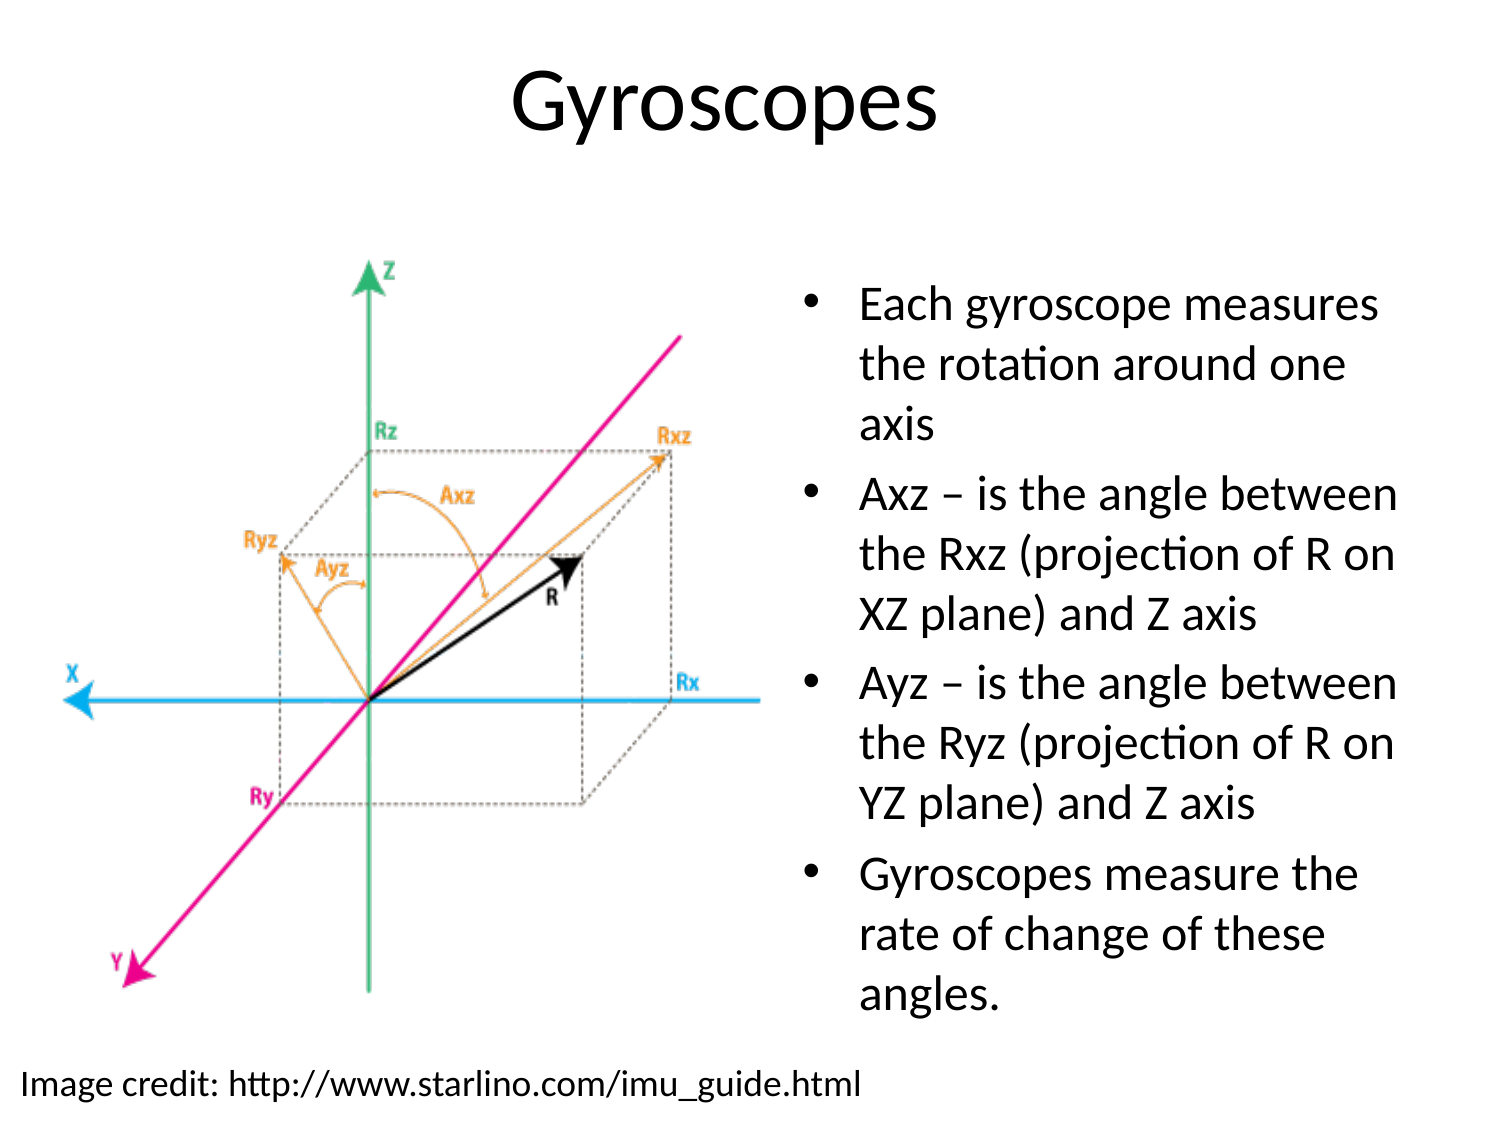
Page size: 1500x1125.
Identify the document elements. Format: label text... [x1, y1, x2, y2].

list Each gyroscope measures the rotation around one axis Axz – is the angle between the Rxz (projection of R on XZ plane) and Z axis Ayz – is the angle between the Ryz (projection of R on YZ plane) and Z axis Gyroscopes measure the rate of change of these angles. [795, 262, 1425, 1005]
picture [0, 224, 795, 1013]
text_box Image credit: http://www.starlino.com/imu_guide.html [5, 1051, 878, 1112]
title Gyroscopes [50, 0, 1400, 188]
